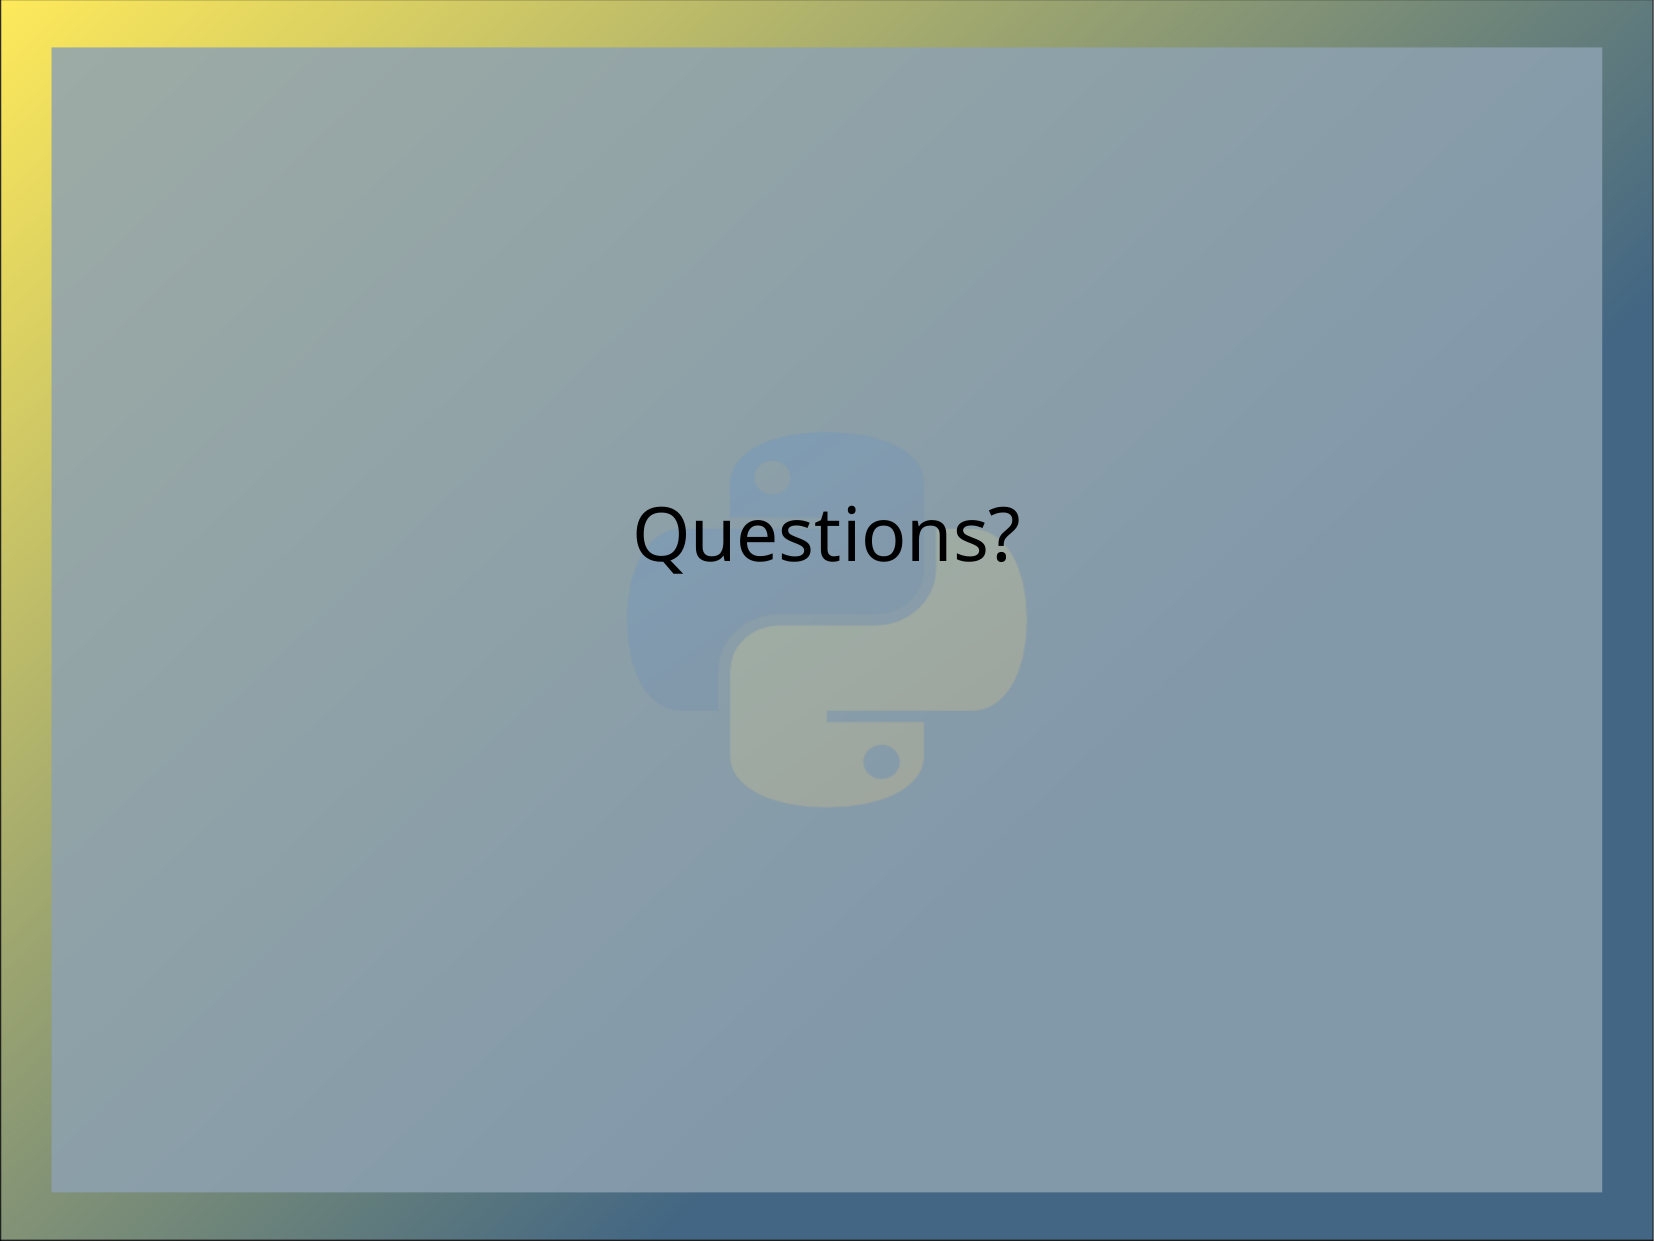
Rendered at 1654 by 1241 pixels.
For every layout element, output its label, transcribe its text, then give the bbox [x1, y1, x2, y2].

subtitle Questions? [82, 55, 1571, 1010]
picture [0, 0, 1654, 1241]
